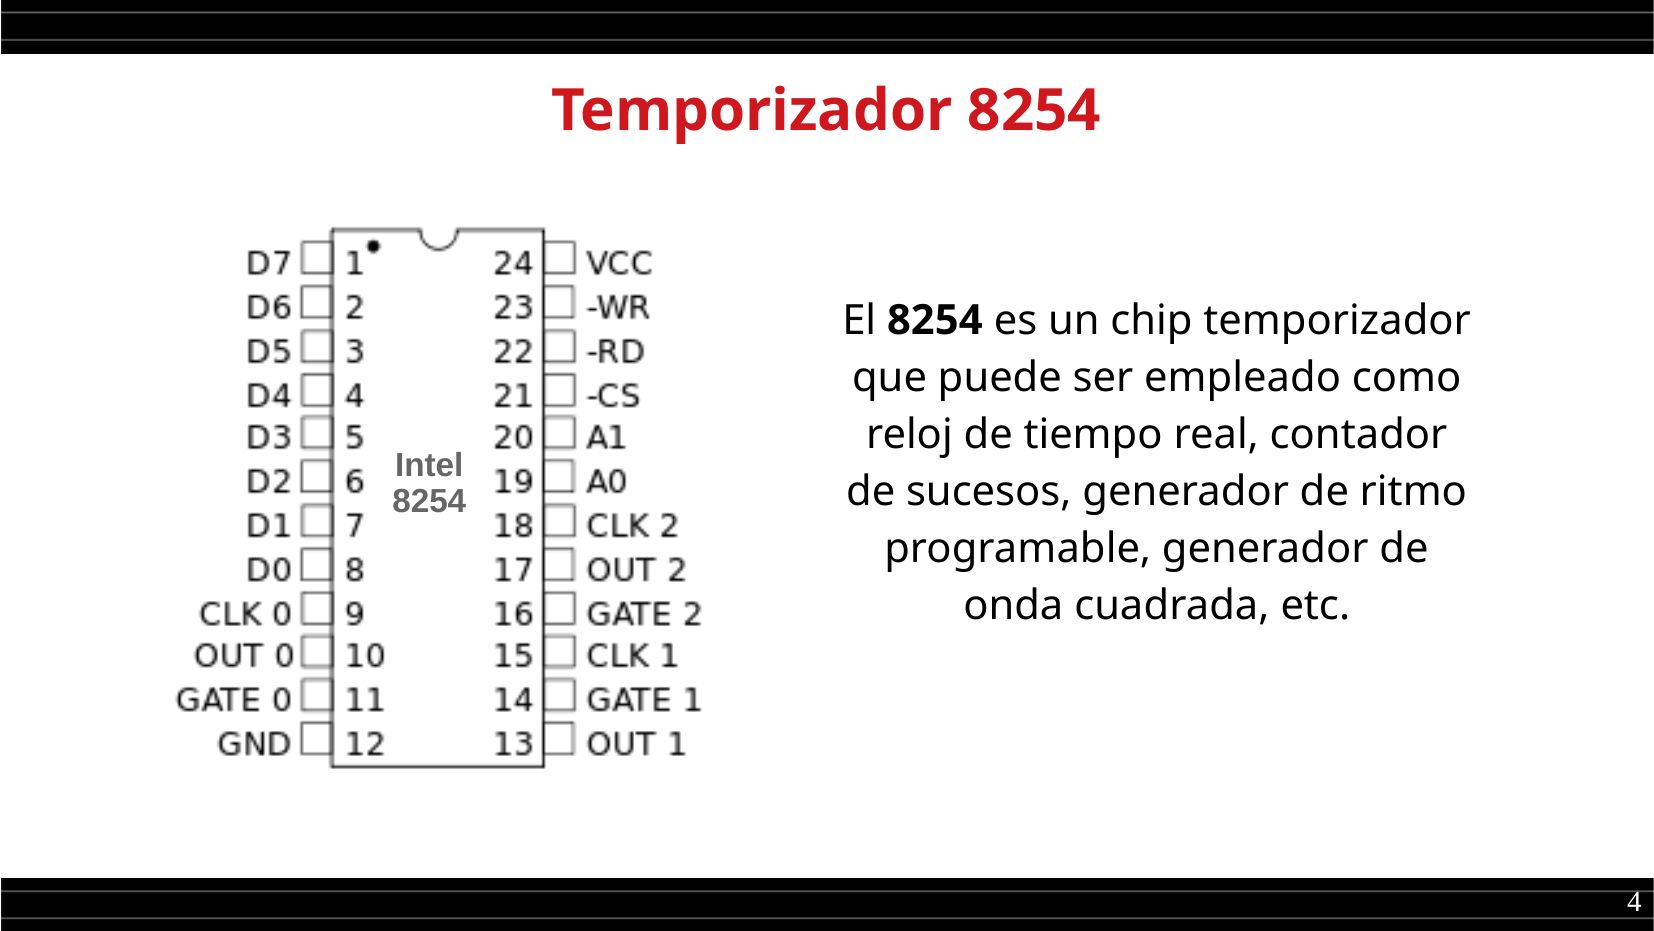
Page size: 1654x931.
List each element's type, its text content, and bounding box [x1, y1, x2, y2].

picture [153, 205, 725, 796]
list El 8254 es un chip temporizador que puede ser empleado como reloj de tiempo real, contador de sucesos, generador de ritmo programable, generador de onda cuadrada, etc. [841, 289, 1472, 680]
text_box Intel 8254 [370, 439, 489, 527]
picture [1, 878, 1654, 931]
picture [1, 0, 1654, 54]
title Temporizador 8254 [1, 54, 1651, 162]
